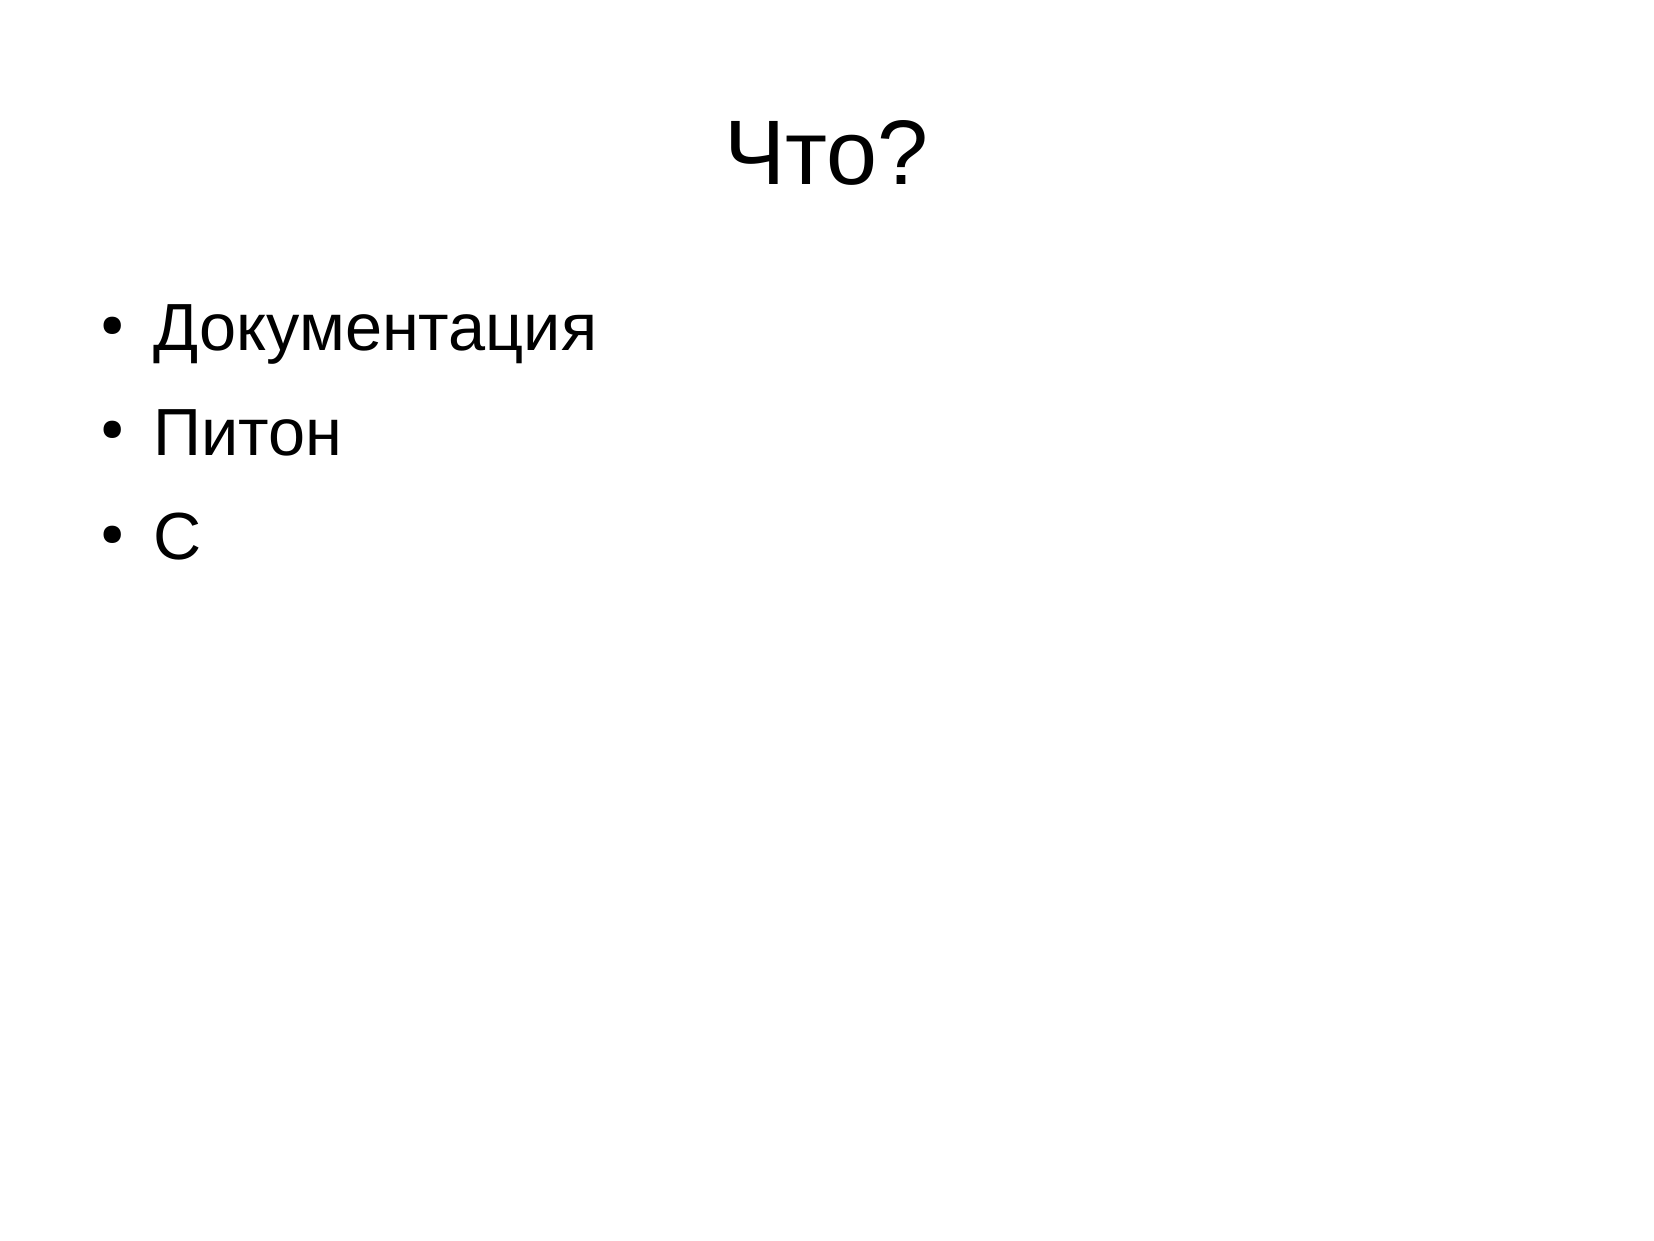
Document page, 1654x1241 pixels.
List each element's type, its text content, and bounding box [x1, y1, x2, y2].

title Что? [82, 49, 1571, 257]
list Документация Питон С [82, 290, 1571, 1010]
